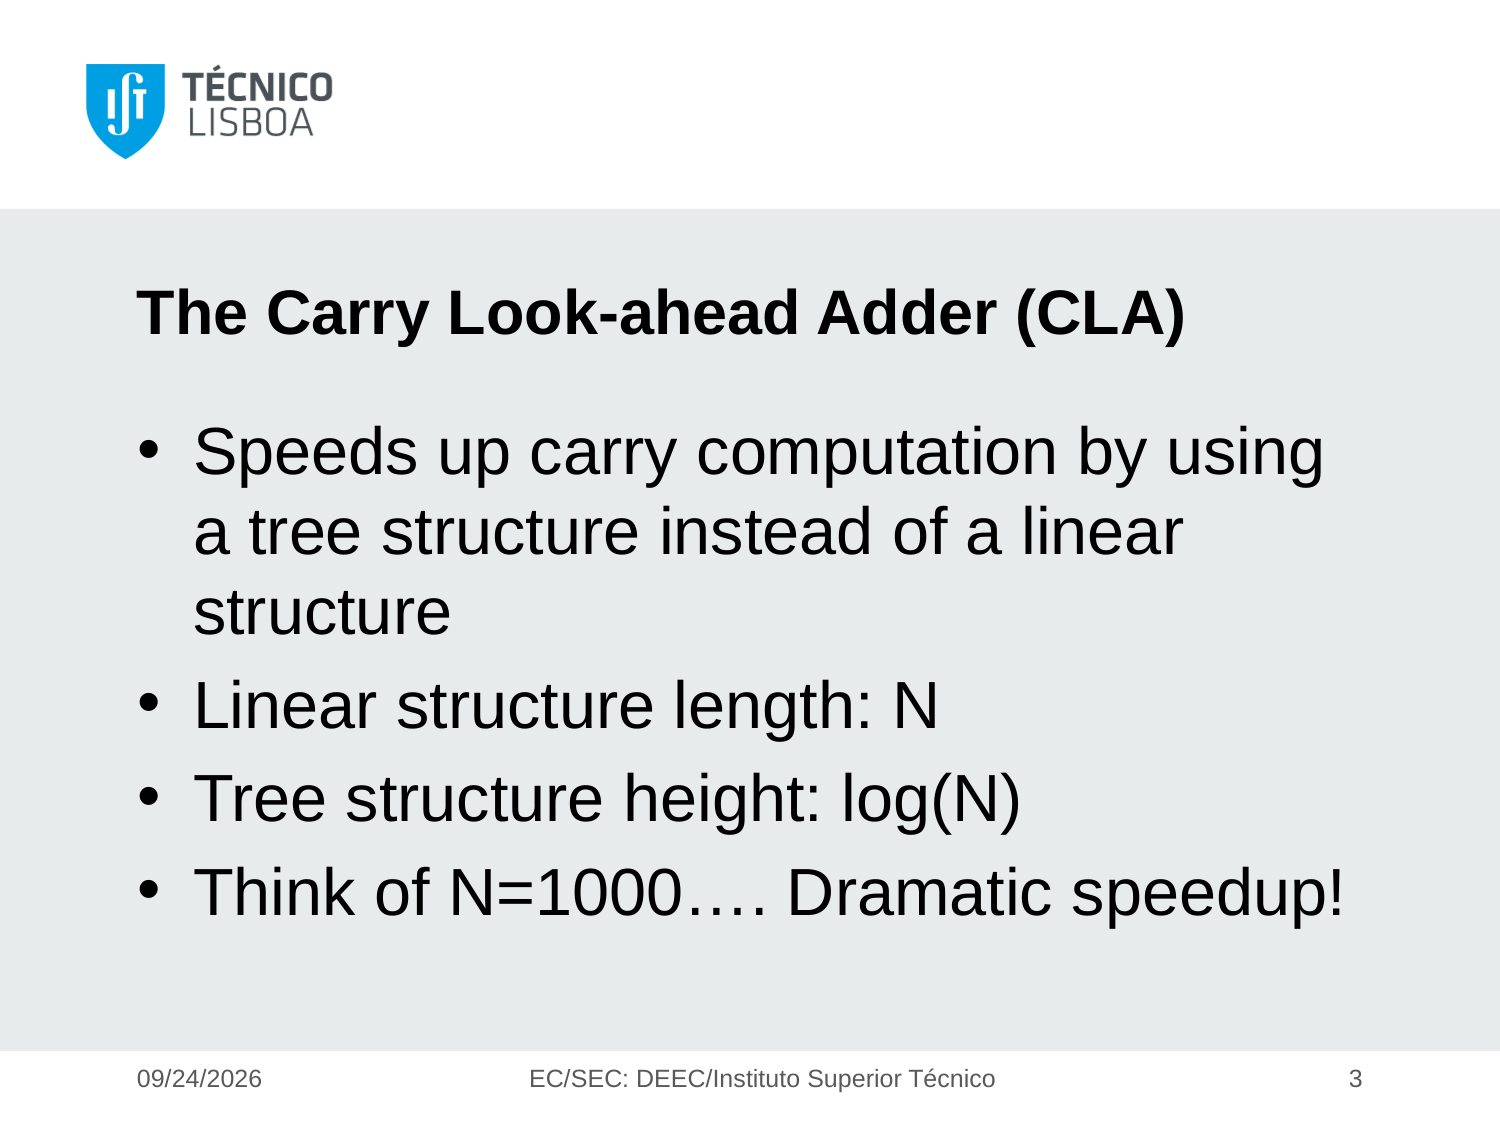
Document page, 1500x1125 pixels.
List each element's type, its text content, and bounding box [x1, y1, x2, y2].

list Speeds up carry computation by using a tree structure instead of a linear structure Linear structure length: N Tree structure height: log(N) Think of N=1000…. Dramatic speedup! [121, 400, 1378, 1005]
slide_number 10/11/2018 [121, 1052, 425, 1103]
picture [0, 0, 1500, 1125]
footer EC/SEC: DEEC/Instituto Superior Técnico [512, 1052, 1021, 1103]
title The Carry Look-ahead Adder (CLA) [121, 237, 1378, 381]
slide_number <number> [1077, 1052, 1378, 1103]
